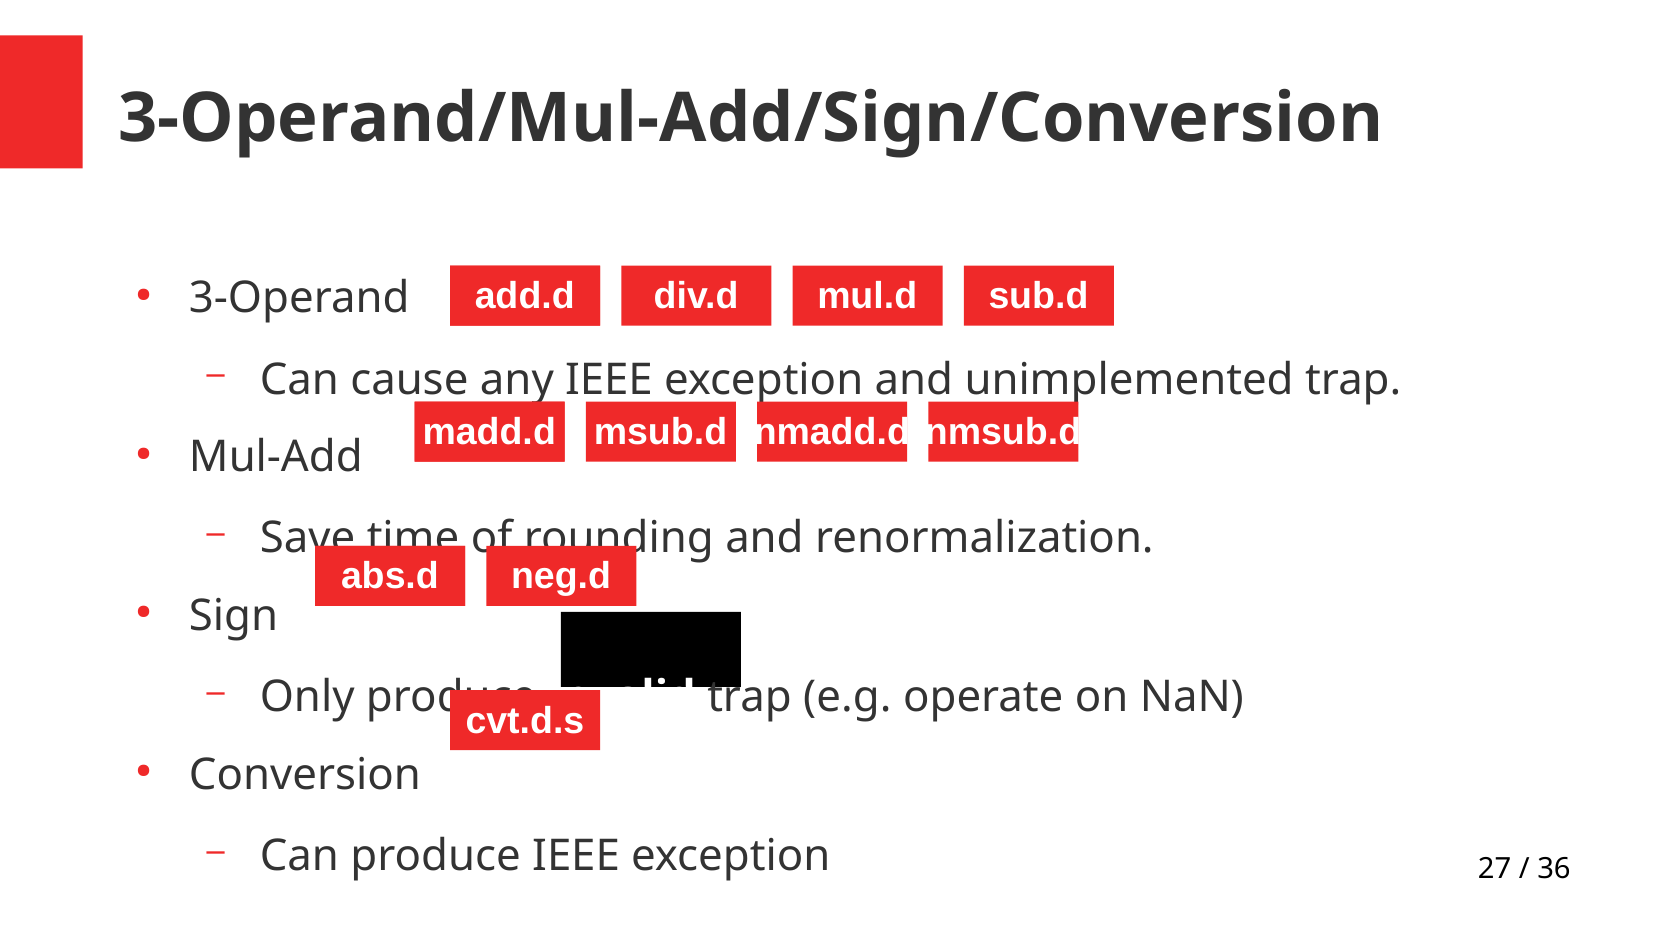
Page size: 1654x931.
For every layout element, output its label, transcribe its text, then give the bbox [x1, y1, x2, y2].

text_box nmadd.d [757, 401, 908, 462]
text_box mul.d [792, 265, 943, 326]
text_box madd.d [414, 401, 565, 462]
text_box add.d [450, 265, 601, 326]
list 3-Operand Can cause any IEEE exception and unimplemented trap. Mul-Add Save time of rounding and renormalization. Sign Only produce invalid trap (e.g. operate on NaN) Conversion Can produce IEEE exception [118, 265, 1536, 806]
title 3-Operand/Mul-Add/Sign/Conversion [118, 37, 1571, 193]
text_box sub.d [963, 265, 1114, 326]
text_box neg.d [486, 545, 637, 606]
text_box nmsub.d [928, 401, 1079, 462]
text_box msub.d [585, 401, 736, 462]
text_box cvt.d.s [450, 690, 601, 751]
text_box abs.d [315, 545, 466, 606]
text_box div.d [621, 265, 772, 326]
